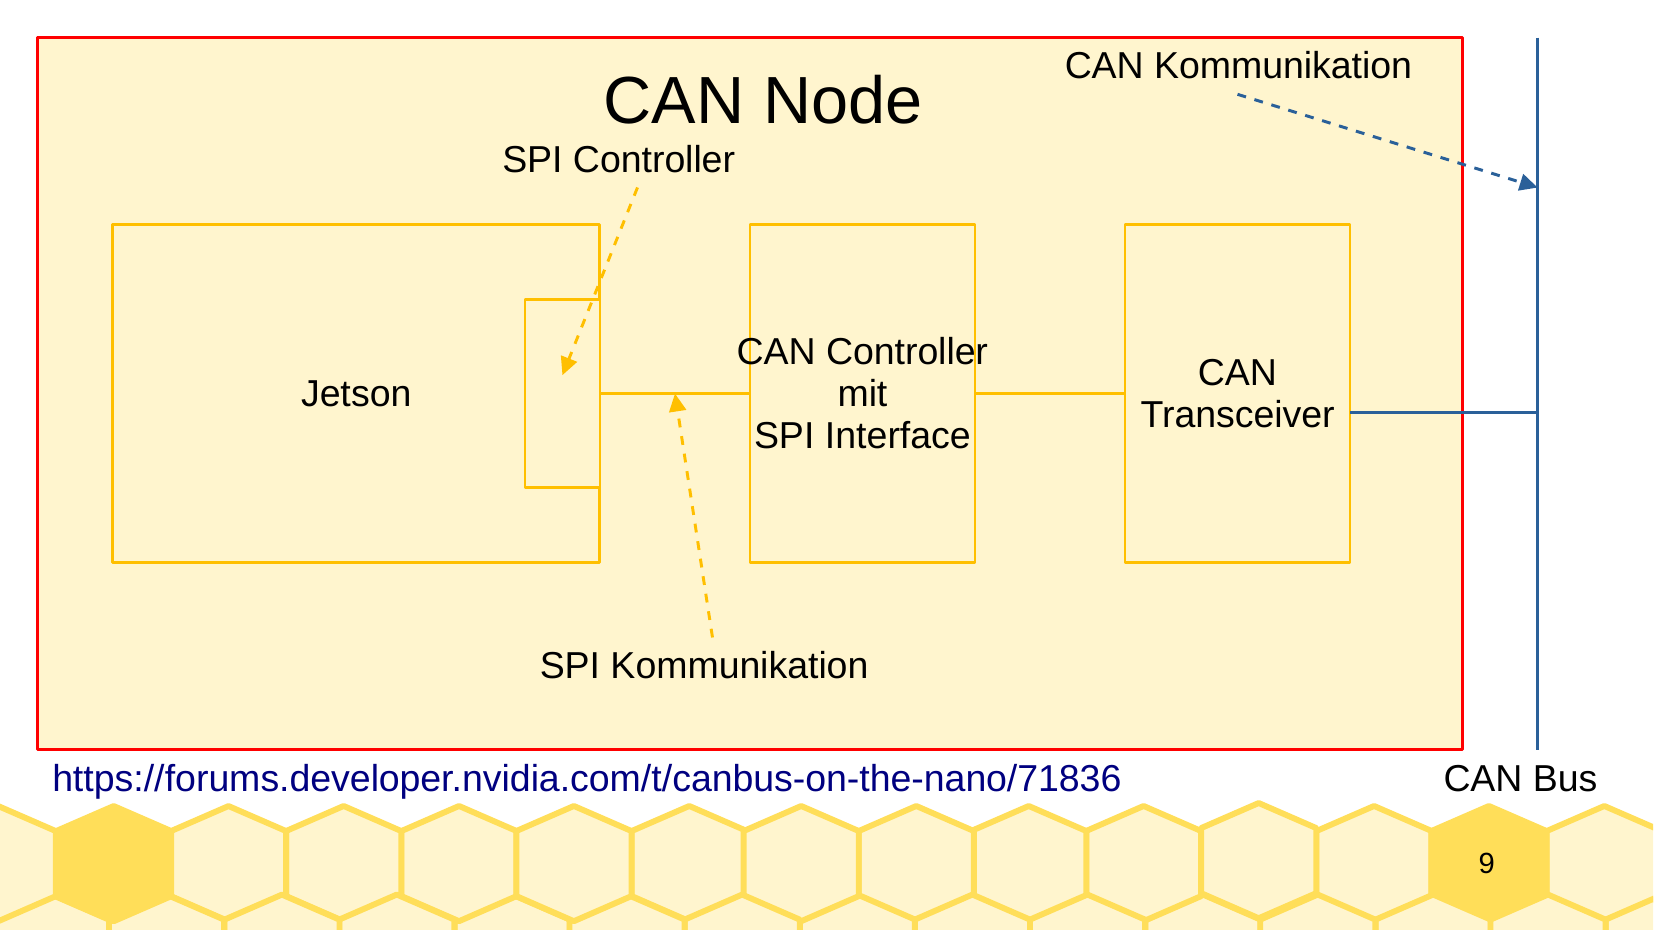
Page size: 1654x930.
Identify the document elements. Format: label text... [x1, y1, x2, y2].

text_box Jetson [112, 224, 600, 563]
text_box CAN Controller mit SPI Interface [750, 224, 976, 563]
text_box CAN Node [589, 55, 938, 146]
text_box https://forums.developer.nvidia.com/t/canbus-on-the-nano/71836 [37, 750, 1137, 807]
text_box SPI Kommunikation [525, 637, 884, 695]
text_box CAN Kommunikation [1050, 37, 1427, 95]
text_box [741, 341, 750, 361]
text_box CAN Transceiver [1125, 224, 1351, 563]
text_box [37, 37, 1463, 750]
text_box SPI Controller [487, 130, 788, 188]
text_box CAN Bus [1428, 750, 1613, 807]
